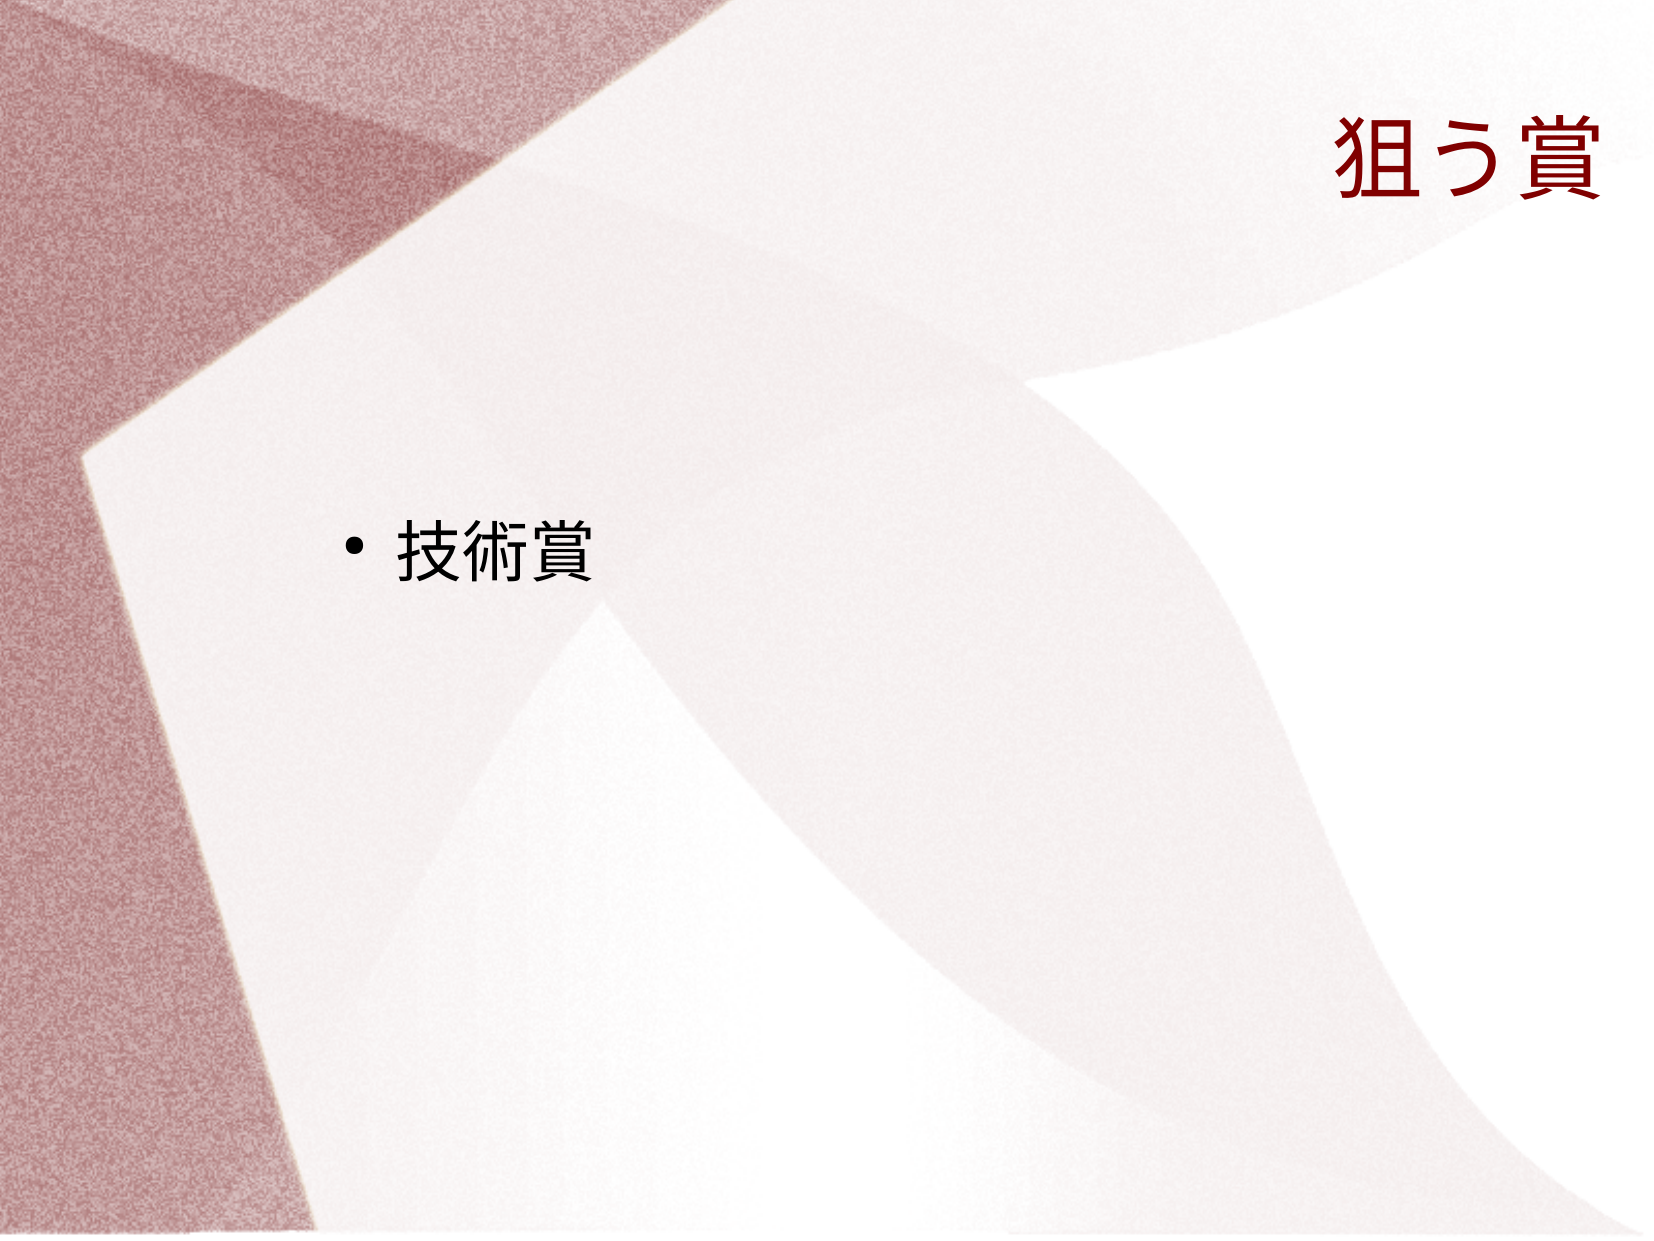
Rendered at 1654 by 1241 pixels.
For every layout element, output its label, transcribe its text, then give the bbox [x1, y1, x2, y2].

title 狙う賞 [596, 49, 1607, 257]
picture [0, 0, 1654, 1241]
list 技術賞 [324, 290, 1601, 1010]
